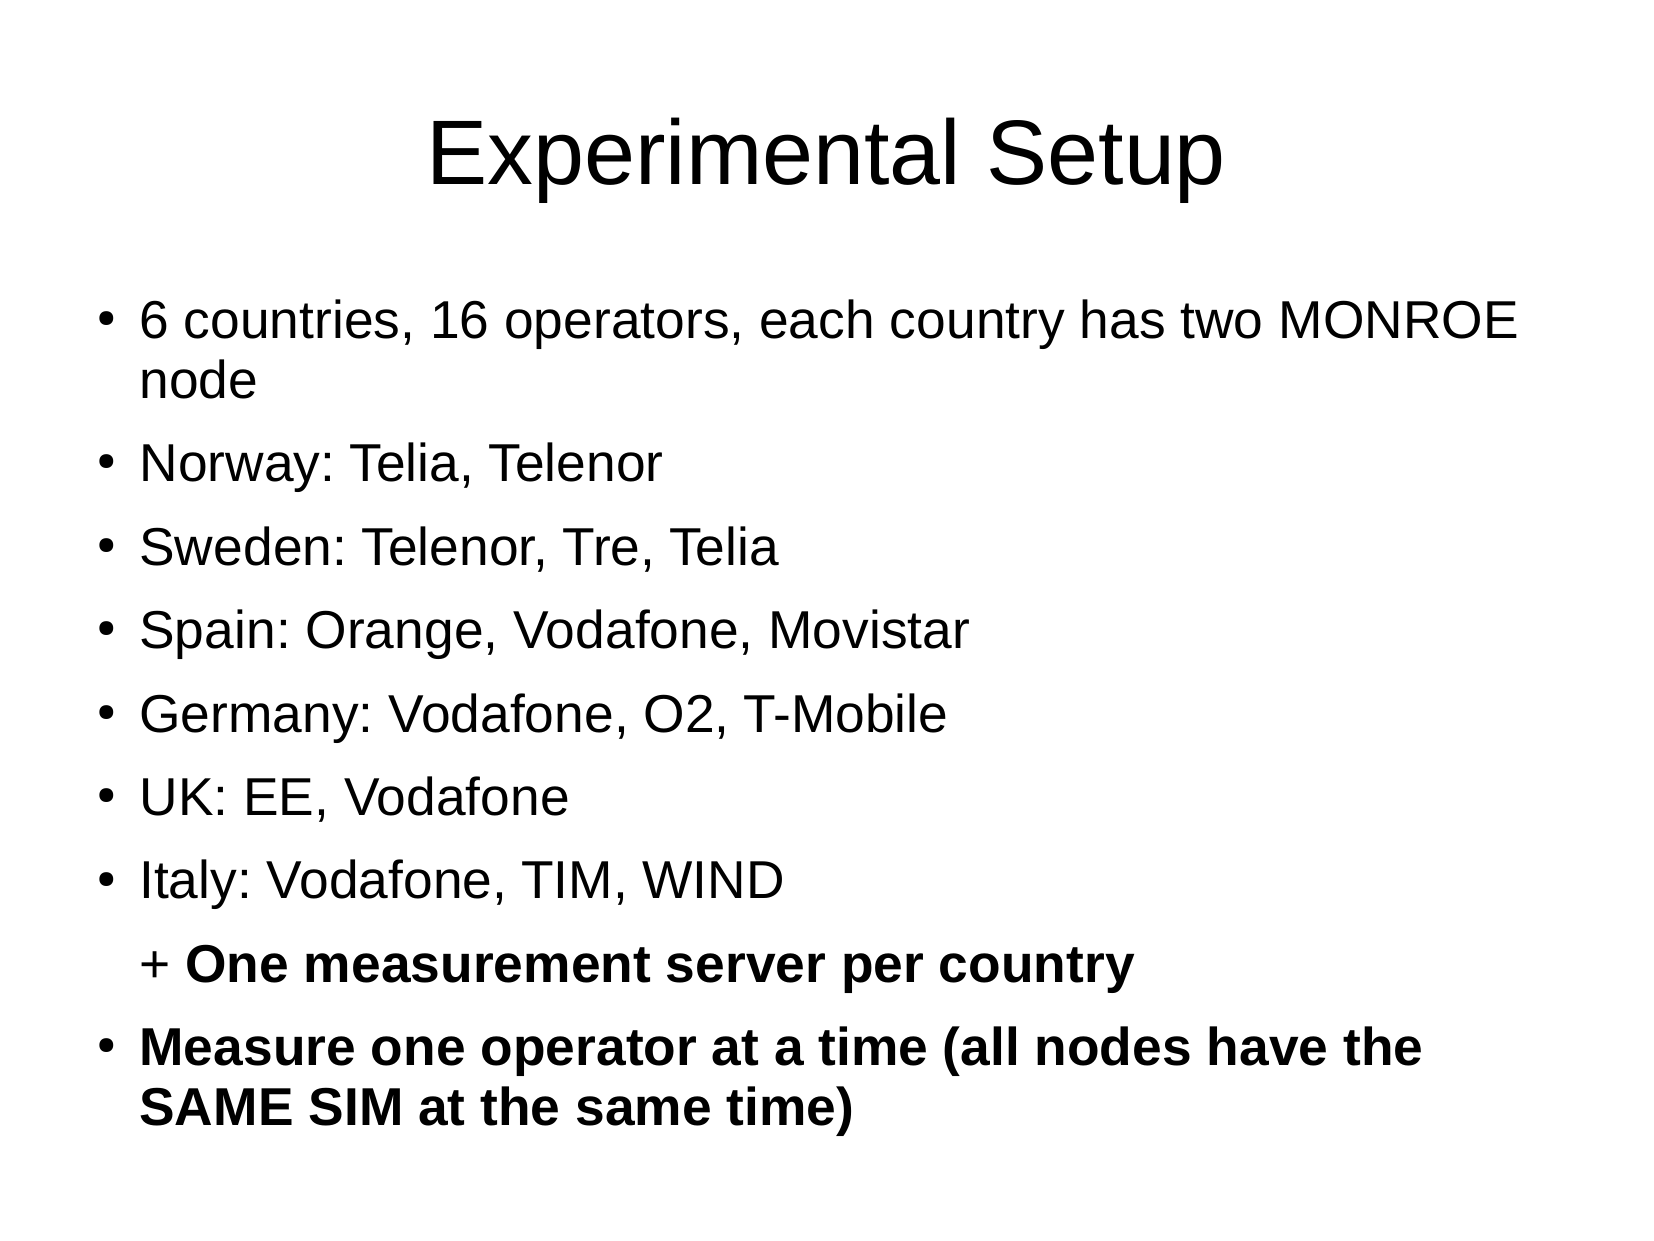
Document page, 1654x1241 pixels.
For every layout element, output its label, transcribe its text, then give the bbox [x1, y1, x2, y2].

title Experimental Setup [82, 49, 1571, 257]
list 6 countries, 16 operators, each country has two MONROE node Norway: Telia, Telenor Sweden: Telenor, Tre, Telia Spain: Orange, Vodafone, Movistar Germany: Vodafone, O2, T-Mobile UK: EE, Vodafone Italy: Vodafone, TIM, WIND + One measurement server per country Measure one operator at a time (all nodes have the SAME SIM at the same time) [82, 290, 1571, 1146]
